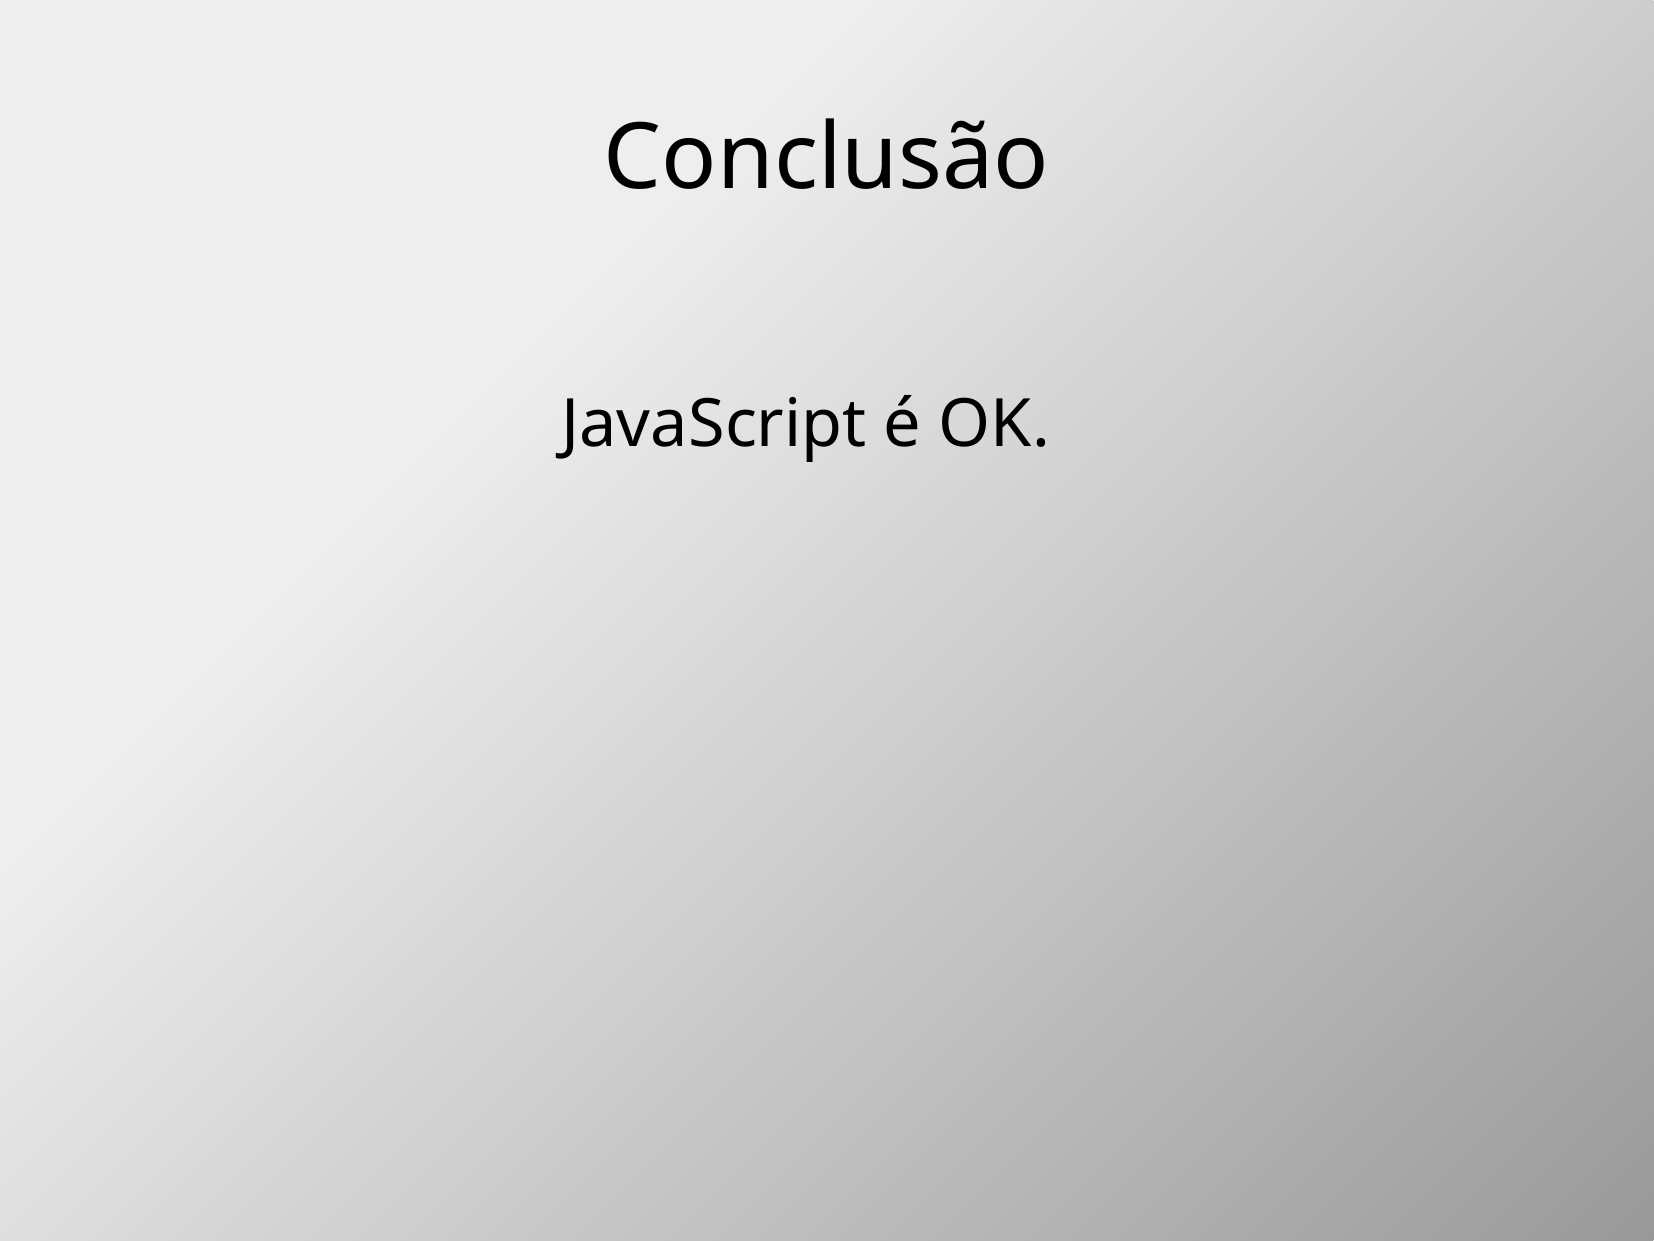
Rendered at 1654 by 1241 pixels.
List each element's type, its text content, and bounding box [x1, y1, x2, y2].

title Conclusão [82, 49, 1571, 257]
list JavaScript é OK. [26, 375, 1515, 491]
